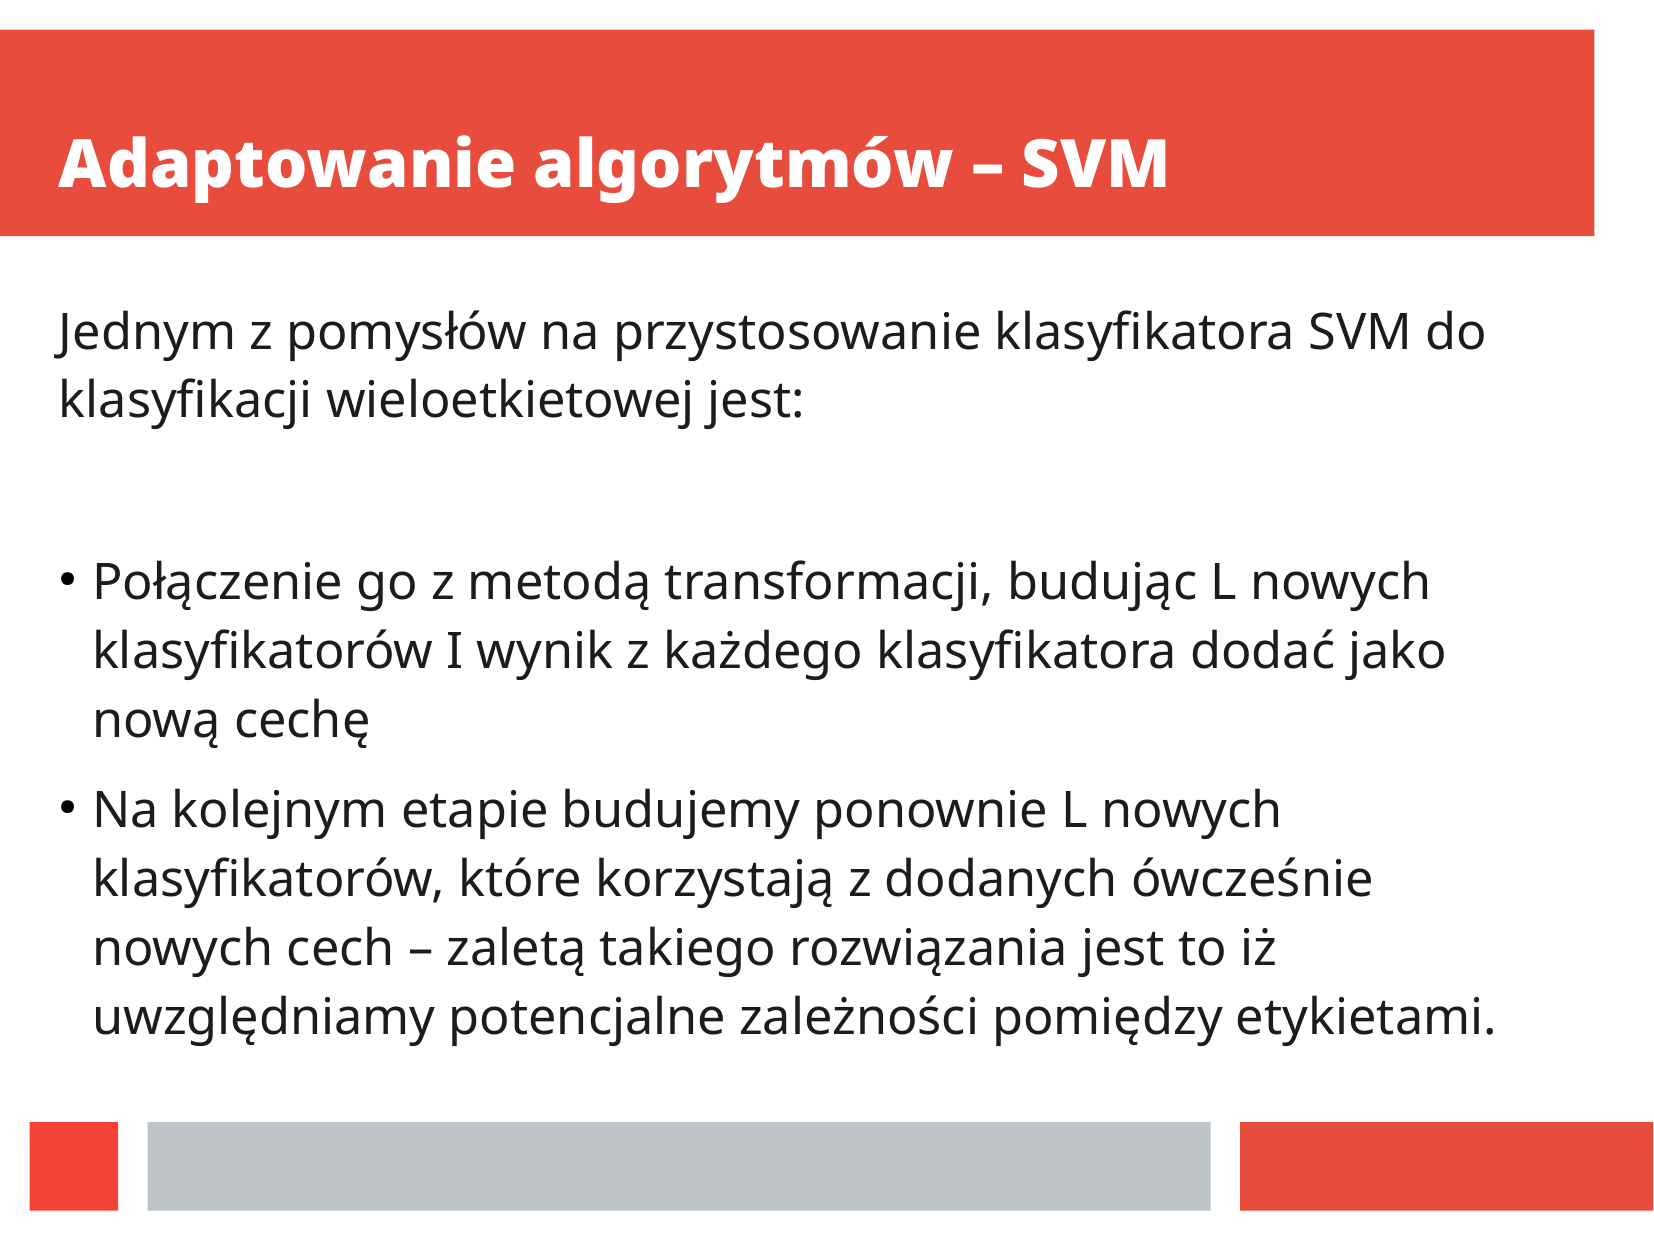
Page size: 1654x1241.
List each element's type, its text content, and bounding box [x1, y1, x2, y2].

list Jednym z pomysłów na przystosowanie klasyfikatora SVM do klasyfikacji wieloetkietowej jest: Połączenie go z metodą transformacji, budując L nowych klasyfikatorów I wynik z każdego klasyfikatora dodać jako nową cechę Na kolejnym etapie budujemy ponownie L nowych klasyfikatorów, które korzystają z dodanych ówcześnie nowych cech – zaletą takiego rozwiązania jest to iż uwzględniamy potencjalne zależności pomiędzy etykietami. [59, 295, 1565, 1063]
title Adaptowanie algorytmów – SVM [59, 59, 1595, 207]
